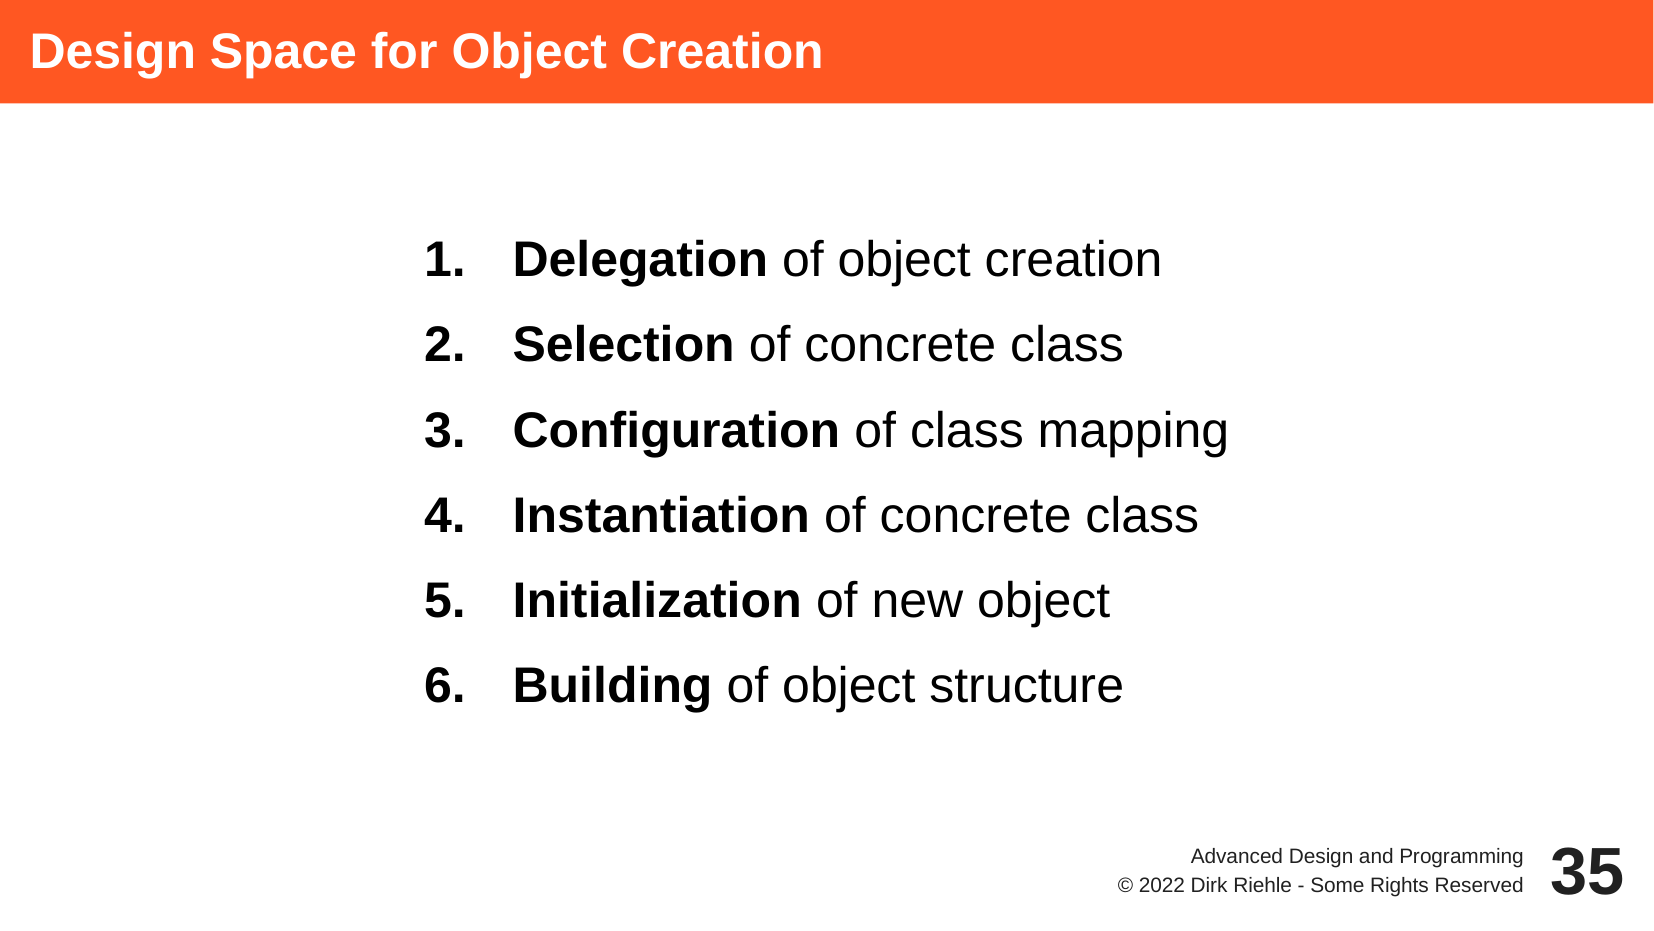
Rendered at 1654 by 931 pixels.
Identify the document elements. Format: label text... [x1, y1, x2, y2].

title Design Space for Object Creation [0, 0, 1654, 104]
subtitle Delegation of object creation Selection of concrete class Configuration of class mapping Instantiation of concrete class Initialization of new object Building of object structure [29, 132, 1625, 813]
